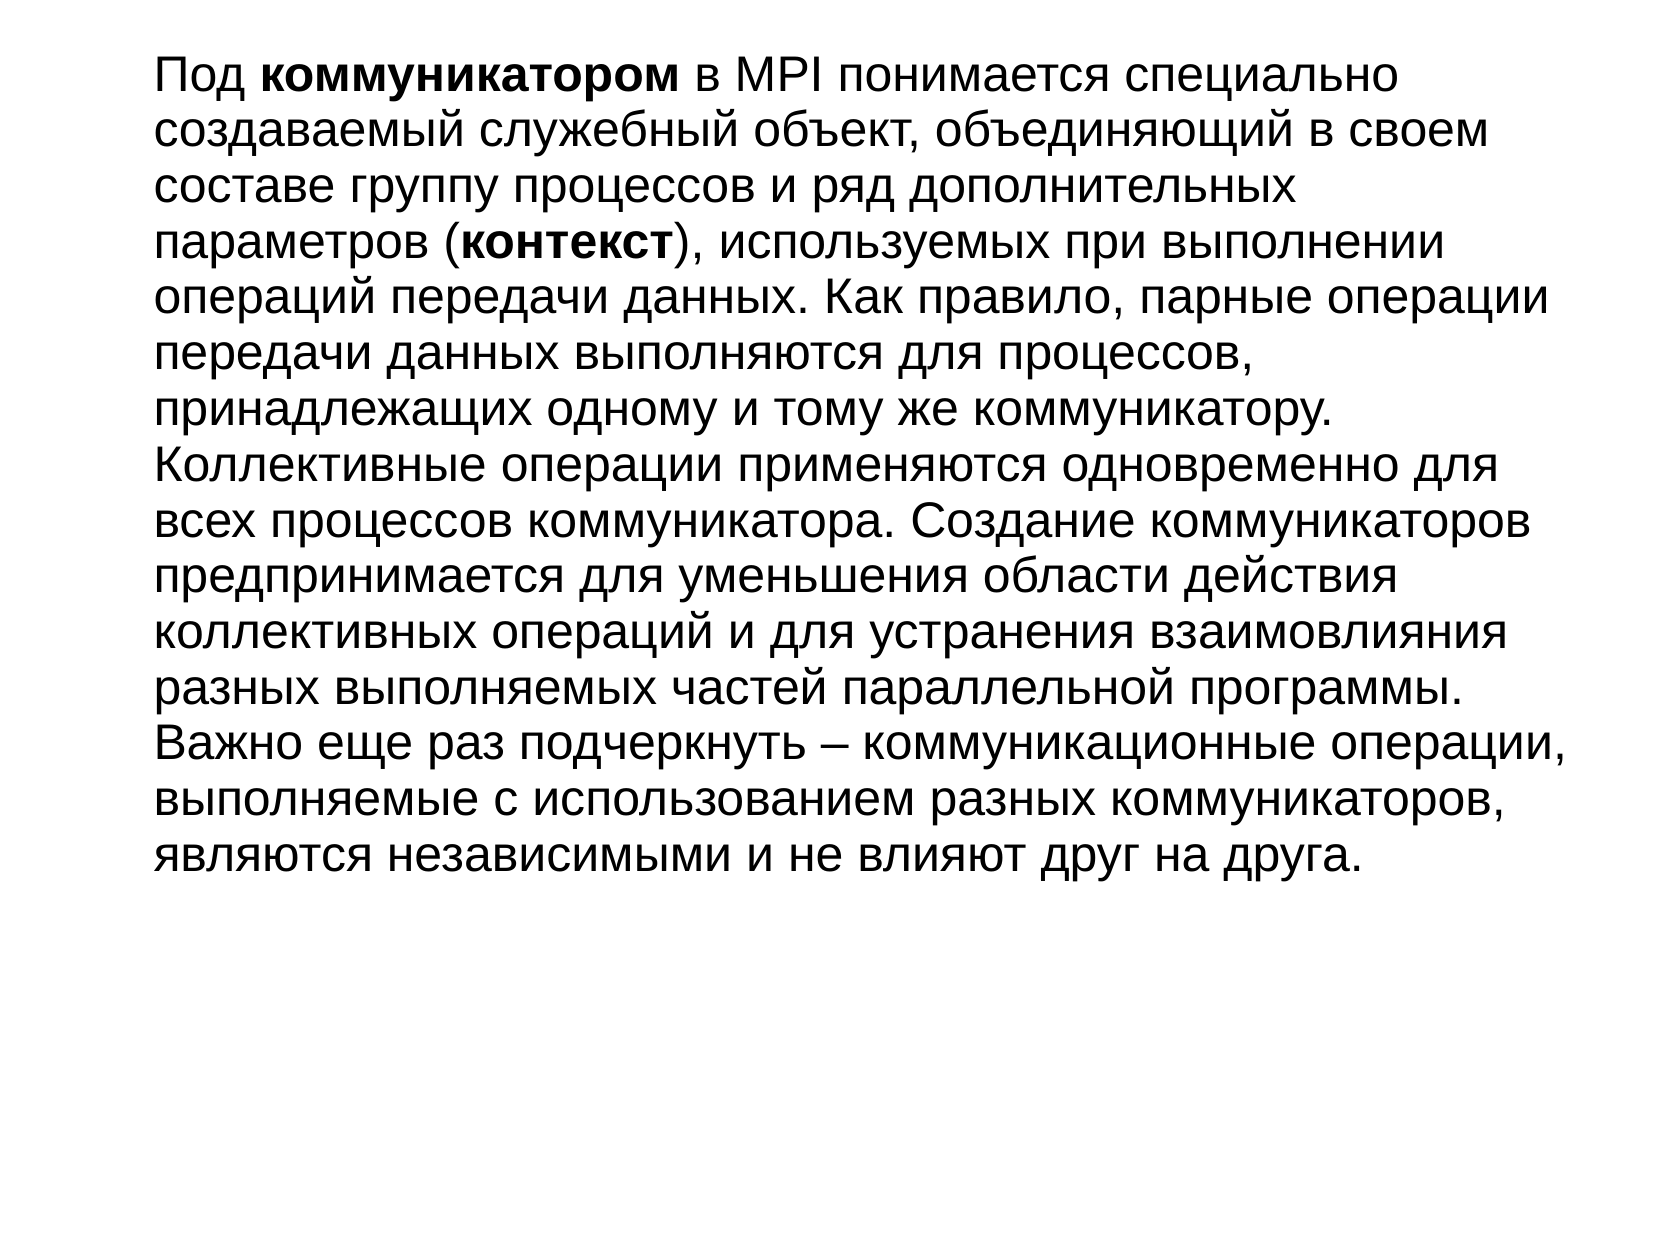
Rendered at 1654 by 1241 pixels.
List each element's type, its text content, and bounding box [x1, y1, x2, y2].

list Под коммуникатором в MPI понимается специально создаваемый служебный объект, объединяющий в своем составе группу процессов и ряд дополнительных параметров (контекст), используемых при выполнении операций передачи данных. Как правило, парные операции передачи данных выполняются для процессов, принадлежащих одному и тому же коммуникатору. Коллективные операции применяются одновременно для всех процессов коммуникатора. Создание коммуникаторов предпринимается для уменьшения области действия коллективных операций и для устранения взаимовлияния разных выполняемых частей параллельной программы. Важно еще раз подчеркнуть – коммуникационные операции, выполняемые с использованием разных коммуникаторов, являются независимыми и не влияют друг на друга. [82, 45, 1571, 1126]
